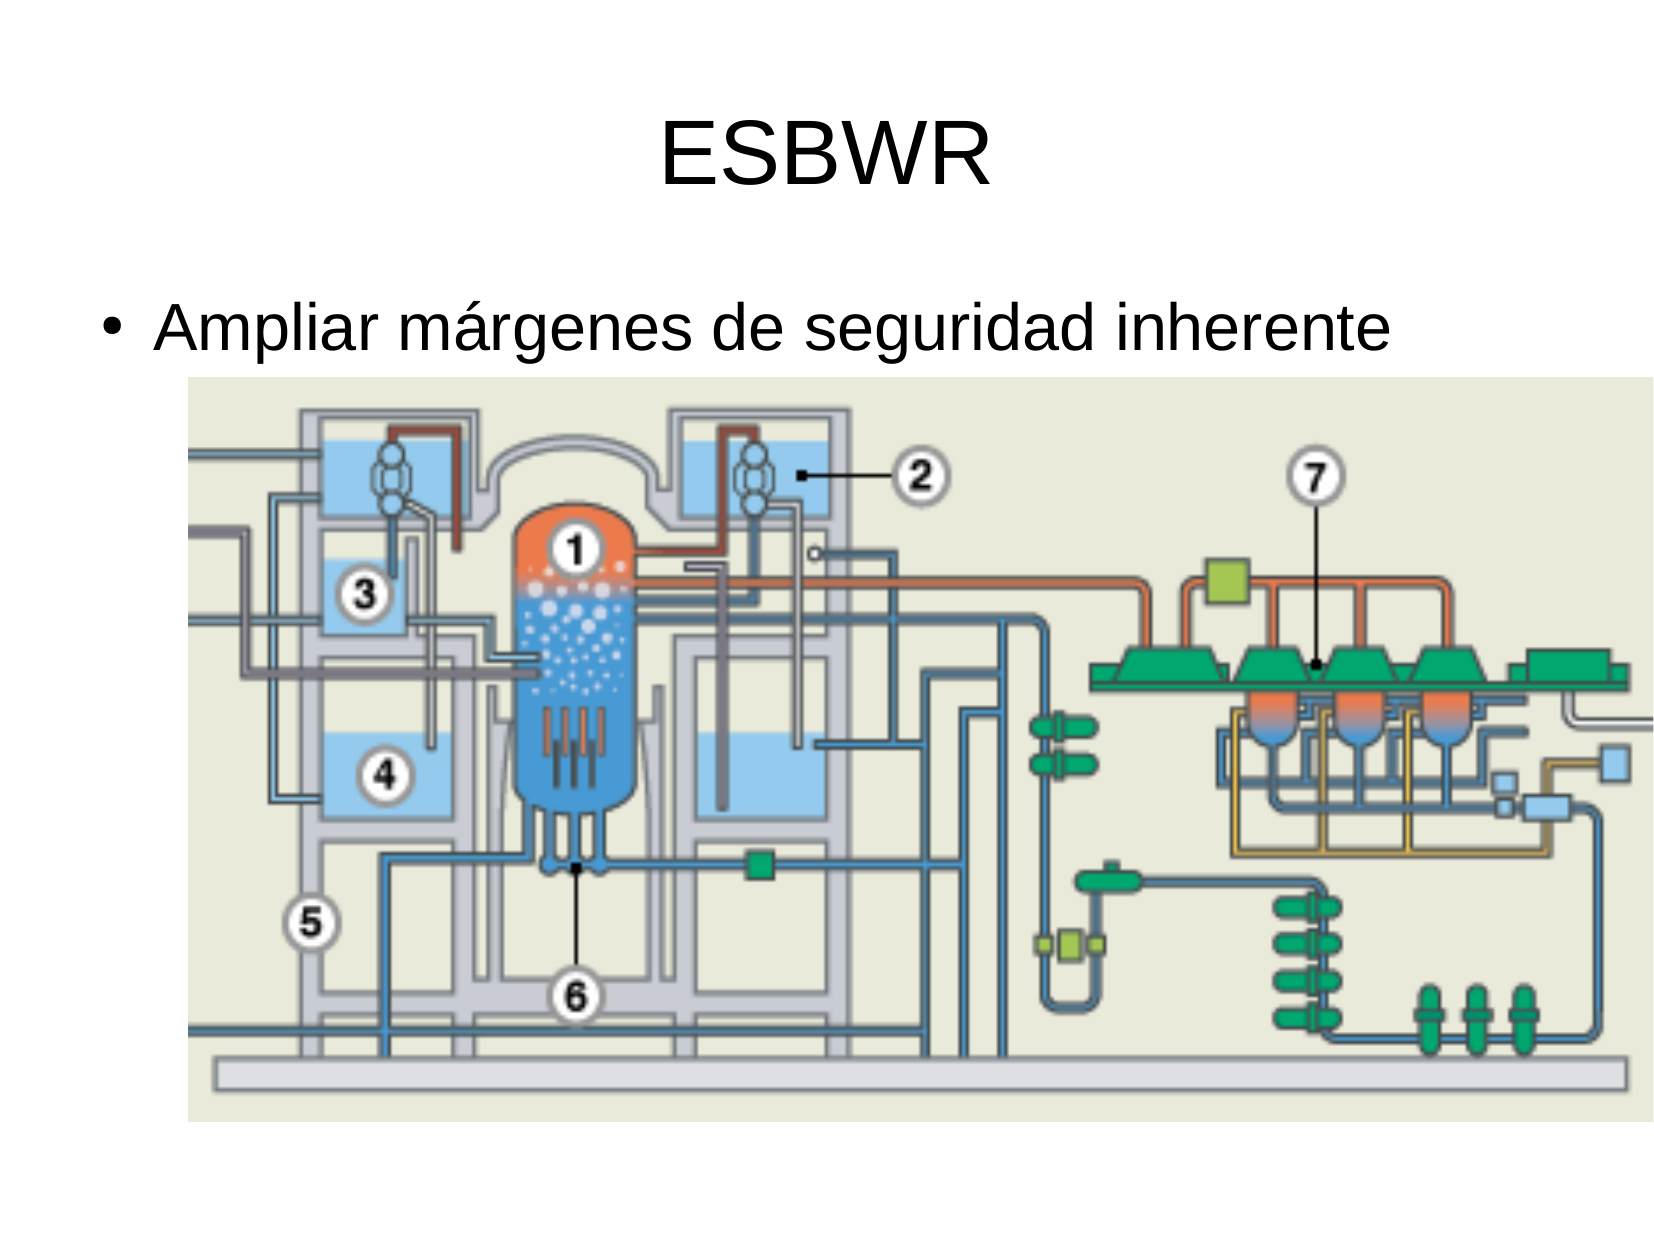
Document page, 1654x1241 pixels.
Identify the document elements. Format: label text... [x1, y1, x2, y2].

picture [188, 377, 1654, 1123]
title ESBWR [82, 49, 1571, 257]
list Ampliar márgenes de seguridad inherente [82, 290, 1571, 1010]
